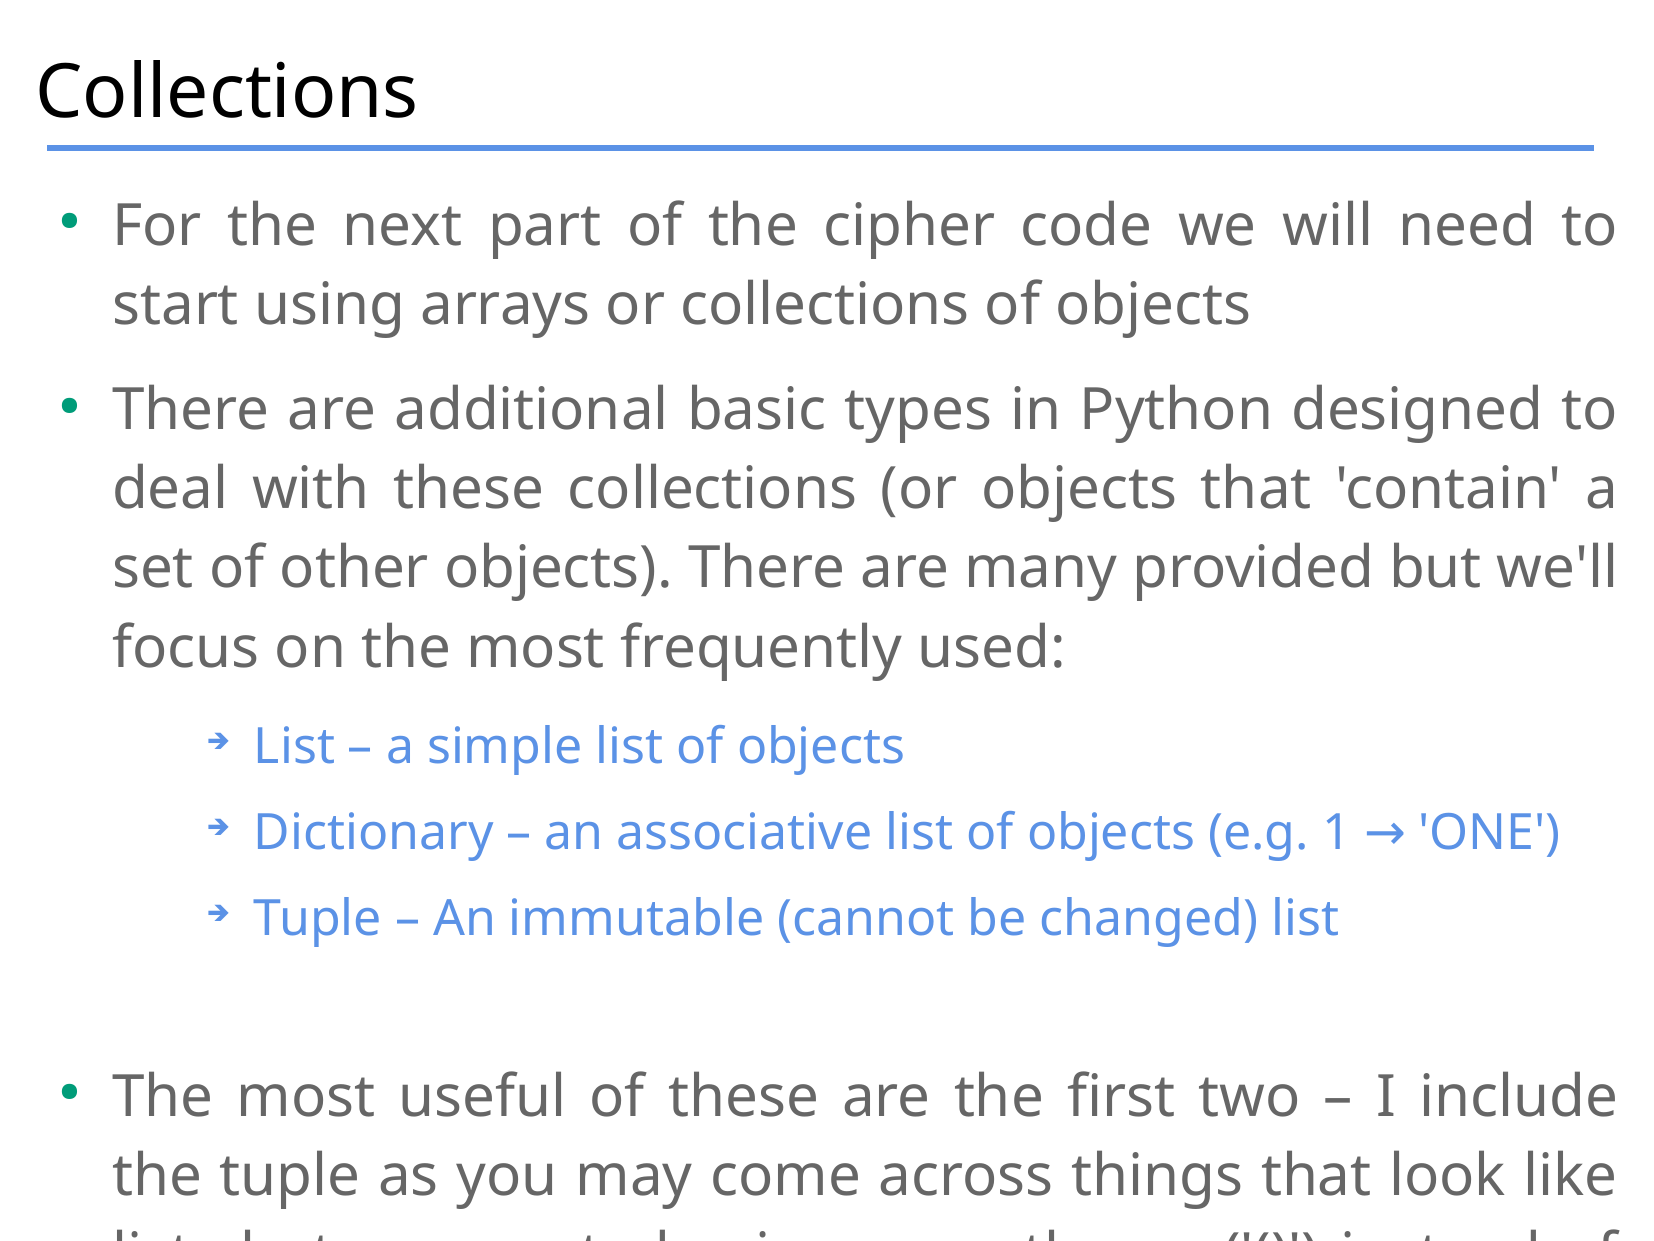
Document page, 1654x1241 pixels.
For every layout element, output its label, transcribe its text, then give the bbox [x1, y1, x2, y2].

title Collections [35, 29, 1217, 148]
list For the next part of the cipher code we will need to start using arrays or collections of objects There are additional basic types in Python designed to deal with these collections (or objects that 'contain' a set of other objects). There are many provided but we'll focus on the most frequently used: List – a simple list of objects Dictionary – an associative list of objects (e.g. 1 → 'ONE') Tuple – An immutable (cannot be changed) list The most useful of these are the first two – I include the tuple as you may come across things that look like lists but are created using parentheses ('()') instead of square brackets ('[]') – these are tuples! [41, 183, 1619, 1241]
